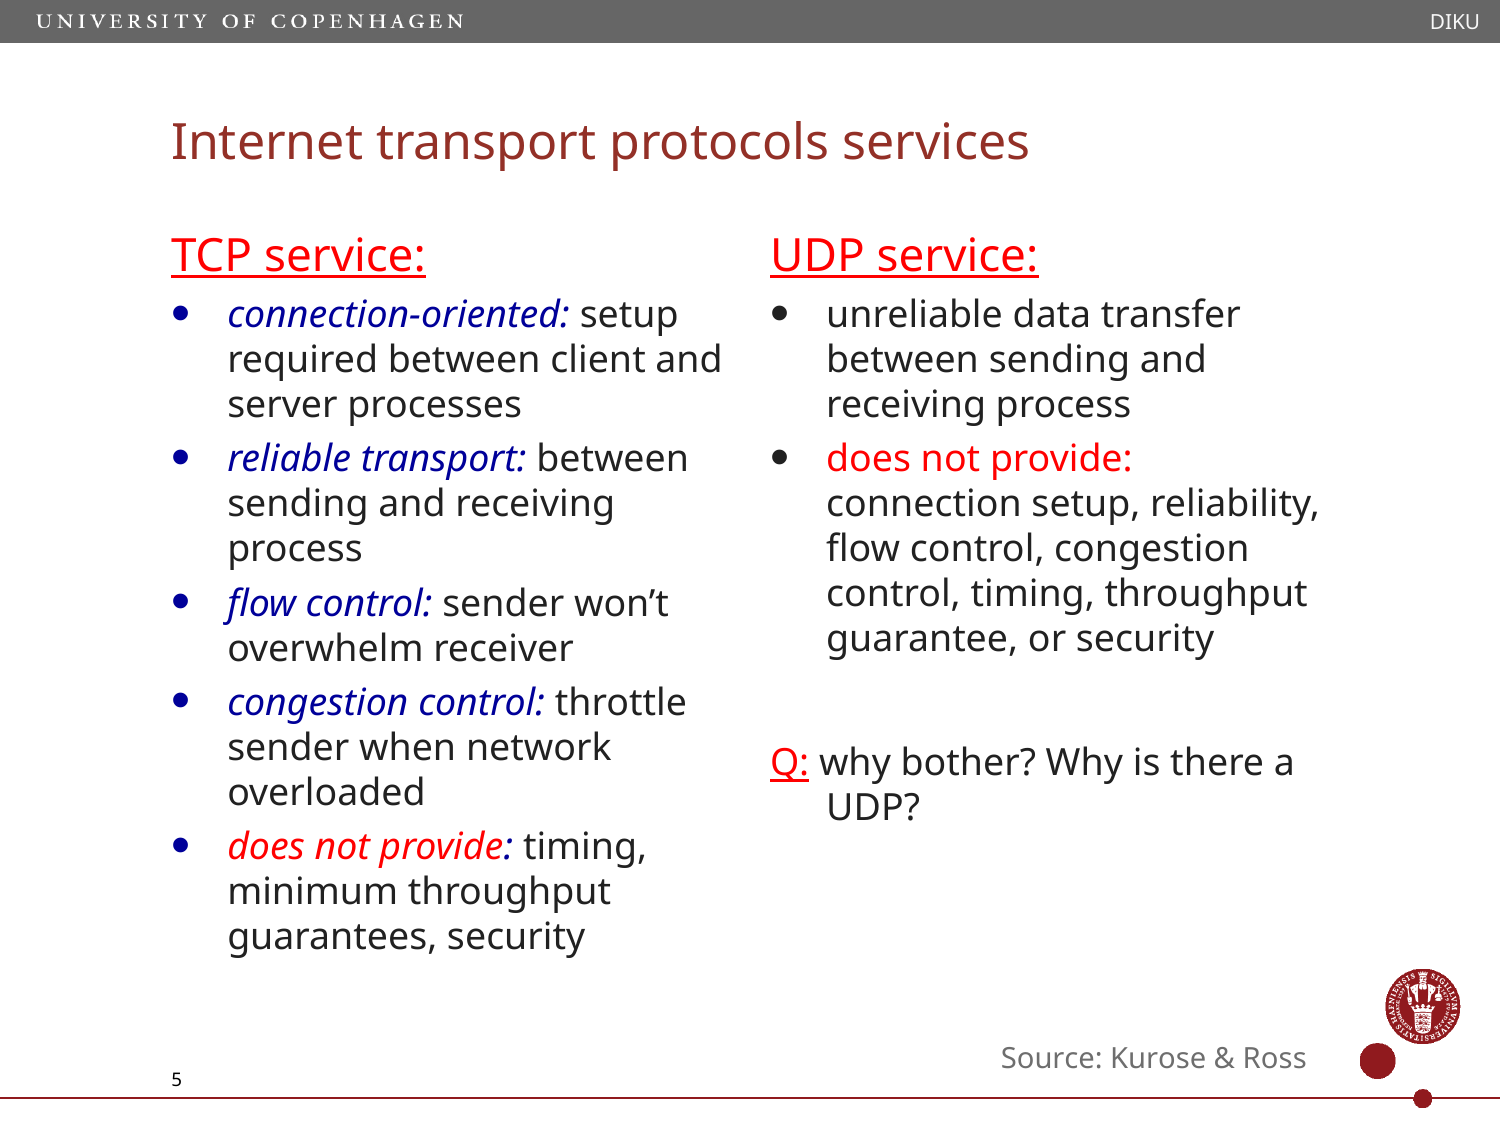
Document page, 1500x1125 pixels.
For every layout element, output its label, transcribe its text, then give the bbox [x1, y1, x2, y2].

list UDP service: unreliable data transfer between sending and receiving process does not provide: connection setup, reliability, flow control, congestion control, timing, throughput guarantee, or security Q: why bother? Why is there a UDP? [770, 225, 1329, 961]
text_box DIKU [469, 0, 1495, 43]
title Internet transport protocols services [171, 75, 1329, 171]
picture [0, 910, 1500, 1122]
text_box Source: Kurose & Ross [986, 1031, 1376, 1083]
text_box <number> [171, 1067, 522, 1092]
list TCP service: connection-oriented: setup required between client and server processes reliable transport: between sending and receiving process flow control: sender won’t overwhelm receiver congestion control: throttle sender when network overloaded does not provide: timing, minimum throughput guarantees, security [171, 225, 739, 961]
